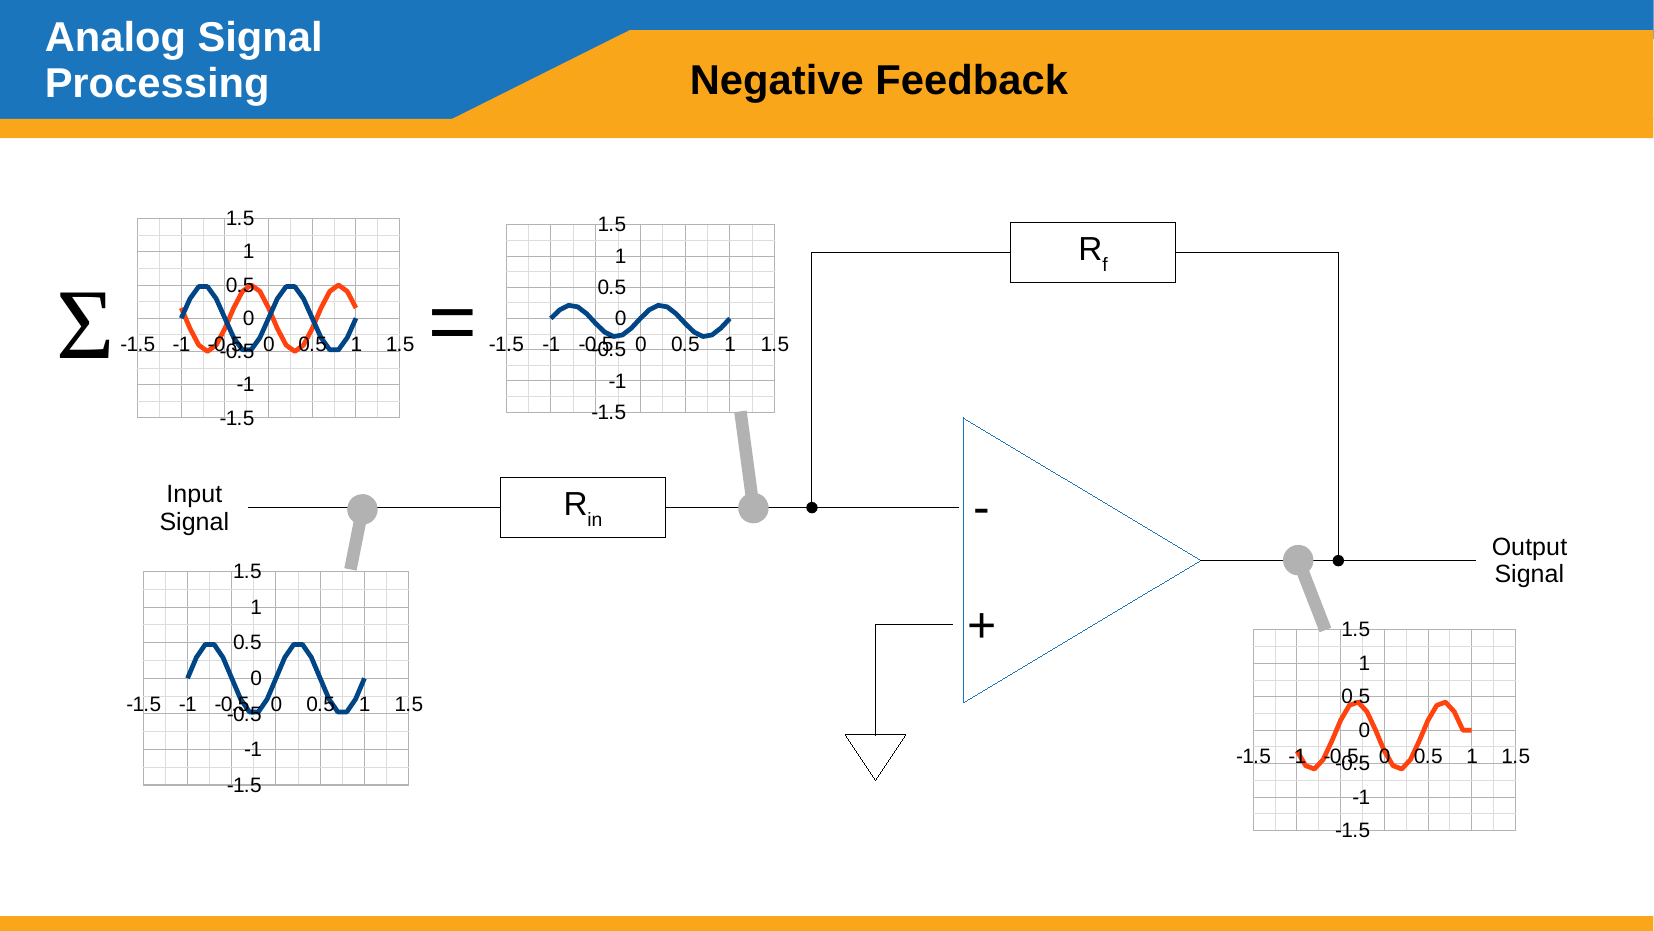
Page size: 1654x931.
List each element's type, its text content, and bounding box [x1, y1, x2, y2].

text_box Negative Feedback [675, 33, 1516, 118]
chart [120, 555, 429, 802]
text_box [0, 916, 1654, 931]
text_box + [952, 589, 998, 661]
text_box [806, 501, 818, 514]
text_box Output Signal [1475, 522, 1584, 598]
chart [482, 208, 796, 429]
chart [114, 202, 421, 435]
text_box [1332, 554, 1345, 567]
chart [1230, 613, 1536, 848]
text_box Rf [1010, 222, 1176, 283]
text_box = [421, 268, 482, 377]
text_box [0, 30, 1654, 139]
text_box Input Signal [140, 469, 249, 545]
text_box Rin [500, 477, 666, 538]
text_box - [958, 471, 1004, 543]
text_box Analog Signal Processing [30, 0, 541, 121]
text_box Σ [41, 262, 114, 417]
